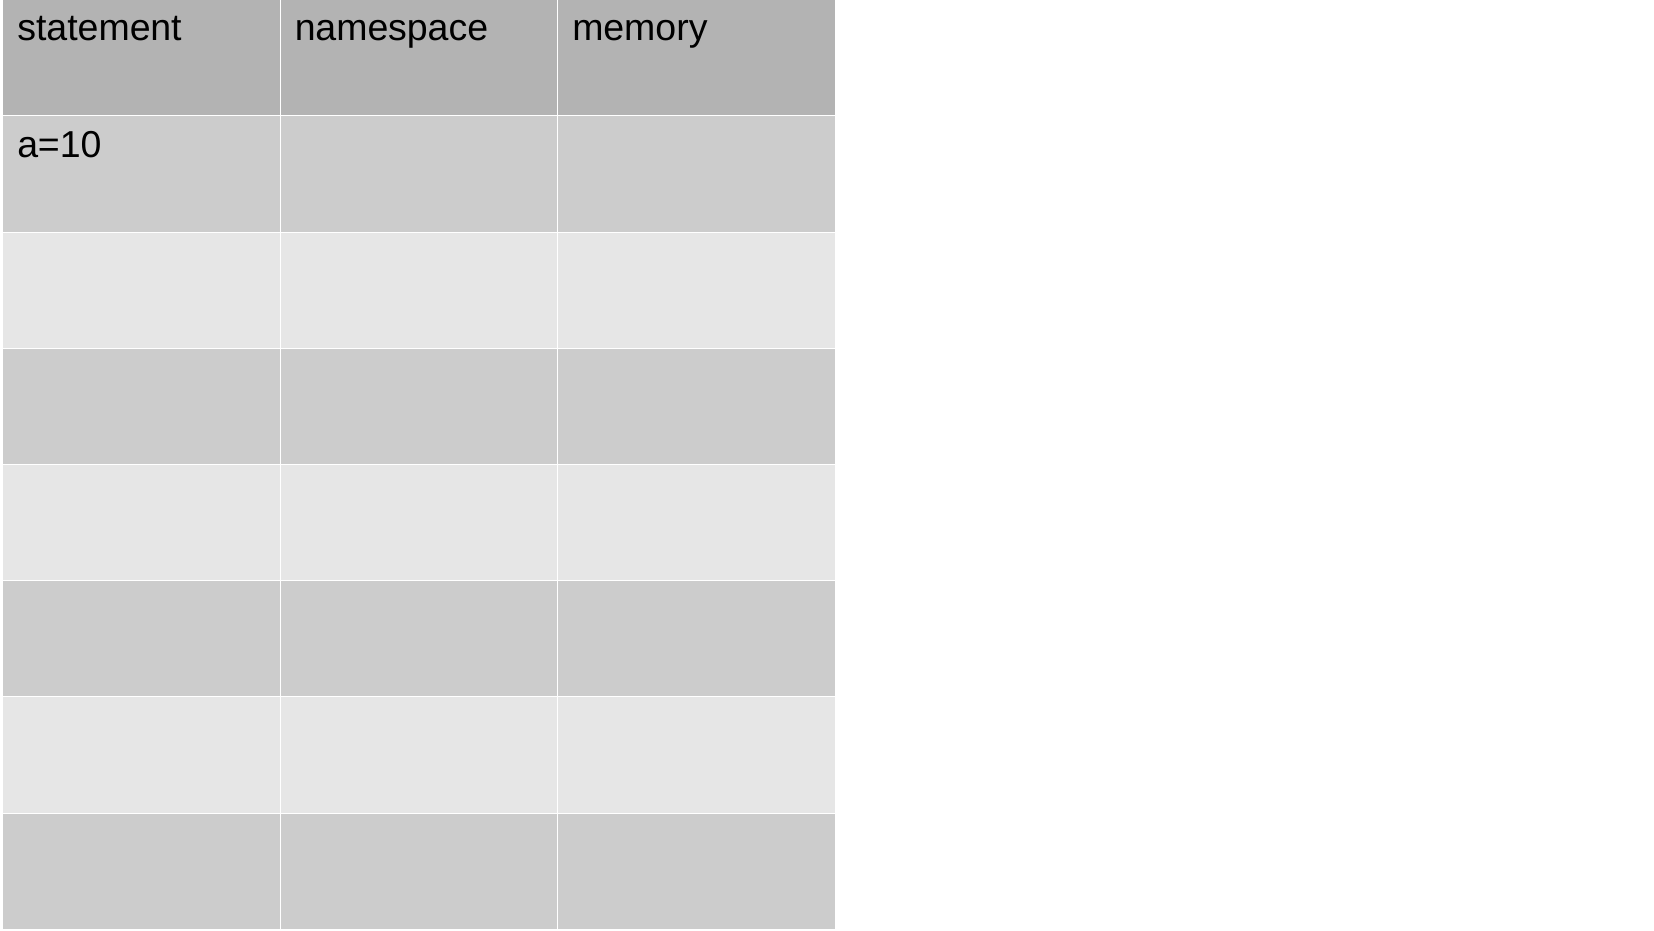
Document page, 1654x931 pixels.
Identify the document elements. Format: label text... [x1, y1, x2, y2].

table_cell [281, 697, 557, 813]
table_cell [3, 581, 280, 696]
table_header statement [3, 0, 280, 115]
table_cell [3, 349, 280, 464]
table_cell [281, 465, 557, 580]
table_cell [281, 116, 557, 232]
table_cell [3, 233, 280, 348]
table_cell [281, 581, 557, 696]
table_cell [281, 349, 557, 464]
table_cell [3, 814, 280, 929]
table_cell [558, 349, 835, 464]
table_header memory [558, 0, 835, 115]
table_cell [3, 697, 280, 813]
table_cell [3, 465, 280, 580]
table_cell [281, 814, 557, 929]
table_cell [558, 465, 835, 580]
table_cell [558, 697, 835, 813]
table_cell [558, 581, 835, 696]
table_cell [281, 233, 557, 348]
table_cell [558, 814, 835, 929]
table_cell a=10 [3, 116, 280, 232]
table_cell [558, 116, 835, 232]
table_header namespace [281, 0, 557, 115]
table_cell [558, 233, 835, 348]
